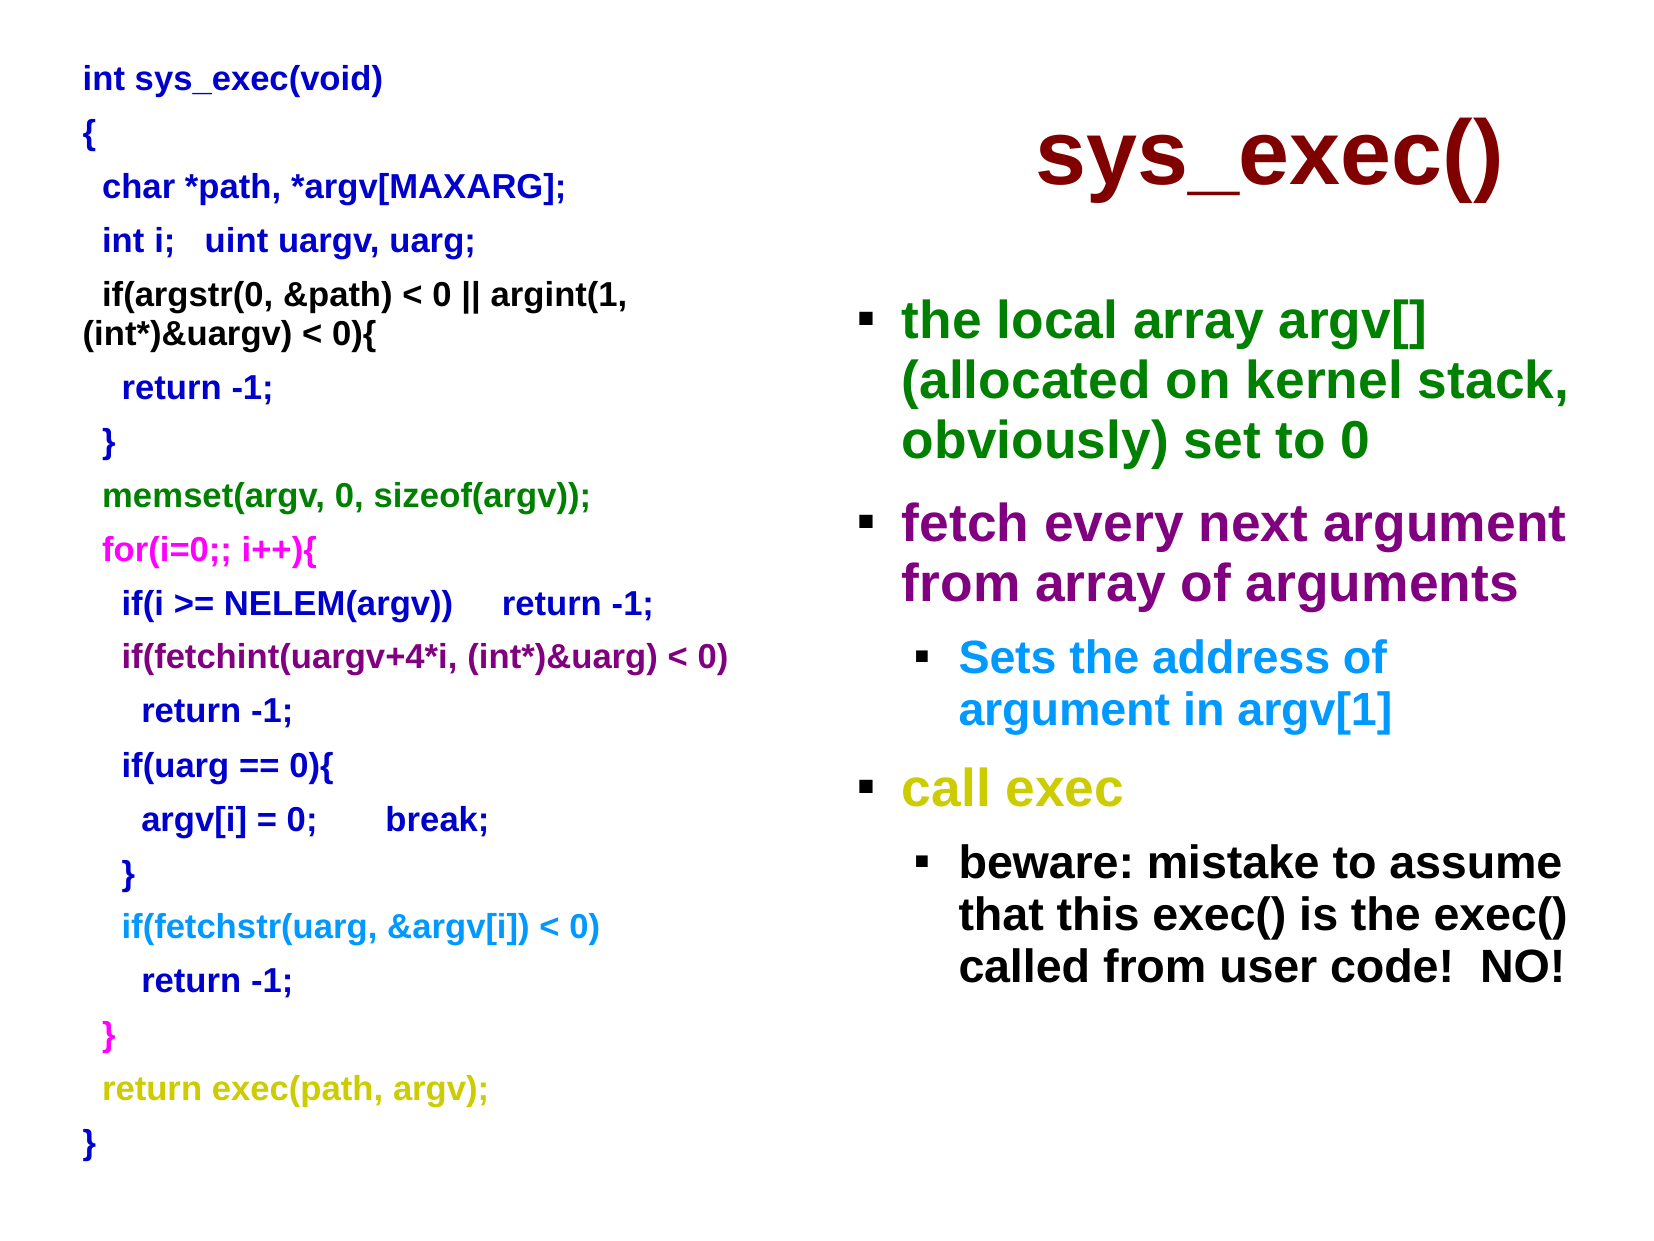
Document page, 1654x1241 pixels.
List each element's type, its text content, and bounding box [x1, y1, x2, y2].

list int sys_exec(void) { char *path, *argv[MAXARG]; int i; uint uargv, uarg; if(argstr(0, &path) < 0 || argint(1, (int*)&uargv) < 0){ return -1; } memset(argv, 0, sizeof(argv)); for(i=0;; i++){ if(i >= NELEM(argv)) return -1; if(fetchint(uargv+4*i, (int*)&uarg) < 0) return -1; if(uarg == 0){ argv[i] = 0; break; } if(fetchstr(uarg, &argv[i]) < 0) return -1; } return exec(path, argv); } [82, 59, 809, 1182]
title sys_exec() [968, 49, 1571, 257]
list the local array argv[] (allocated on kernel stack, obviously) set to 0 fetch every next argument from array of arguments Sets the address of argument in argv[1] call exec beware: mistake to assume that this exec() is the exec() called from user code! NO! [845, 290, 1572, 1010]
